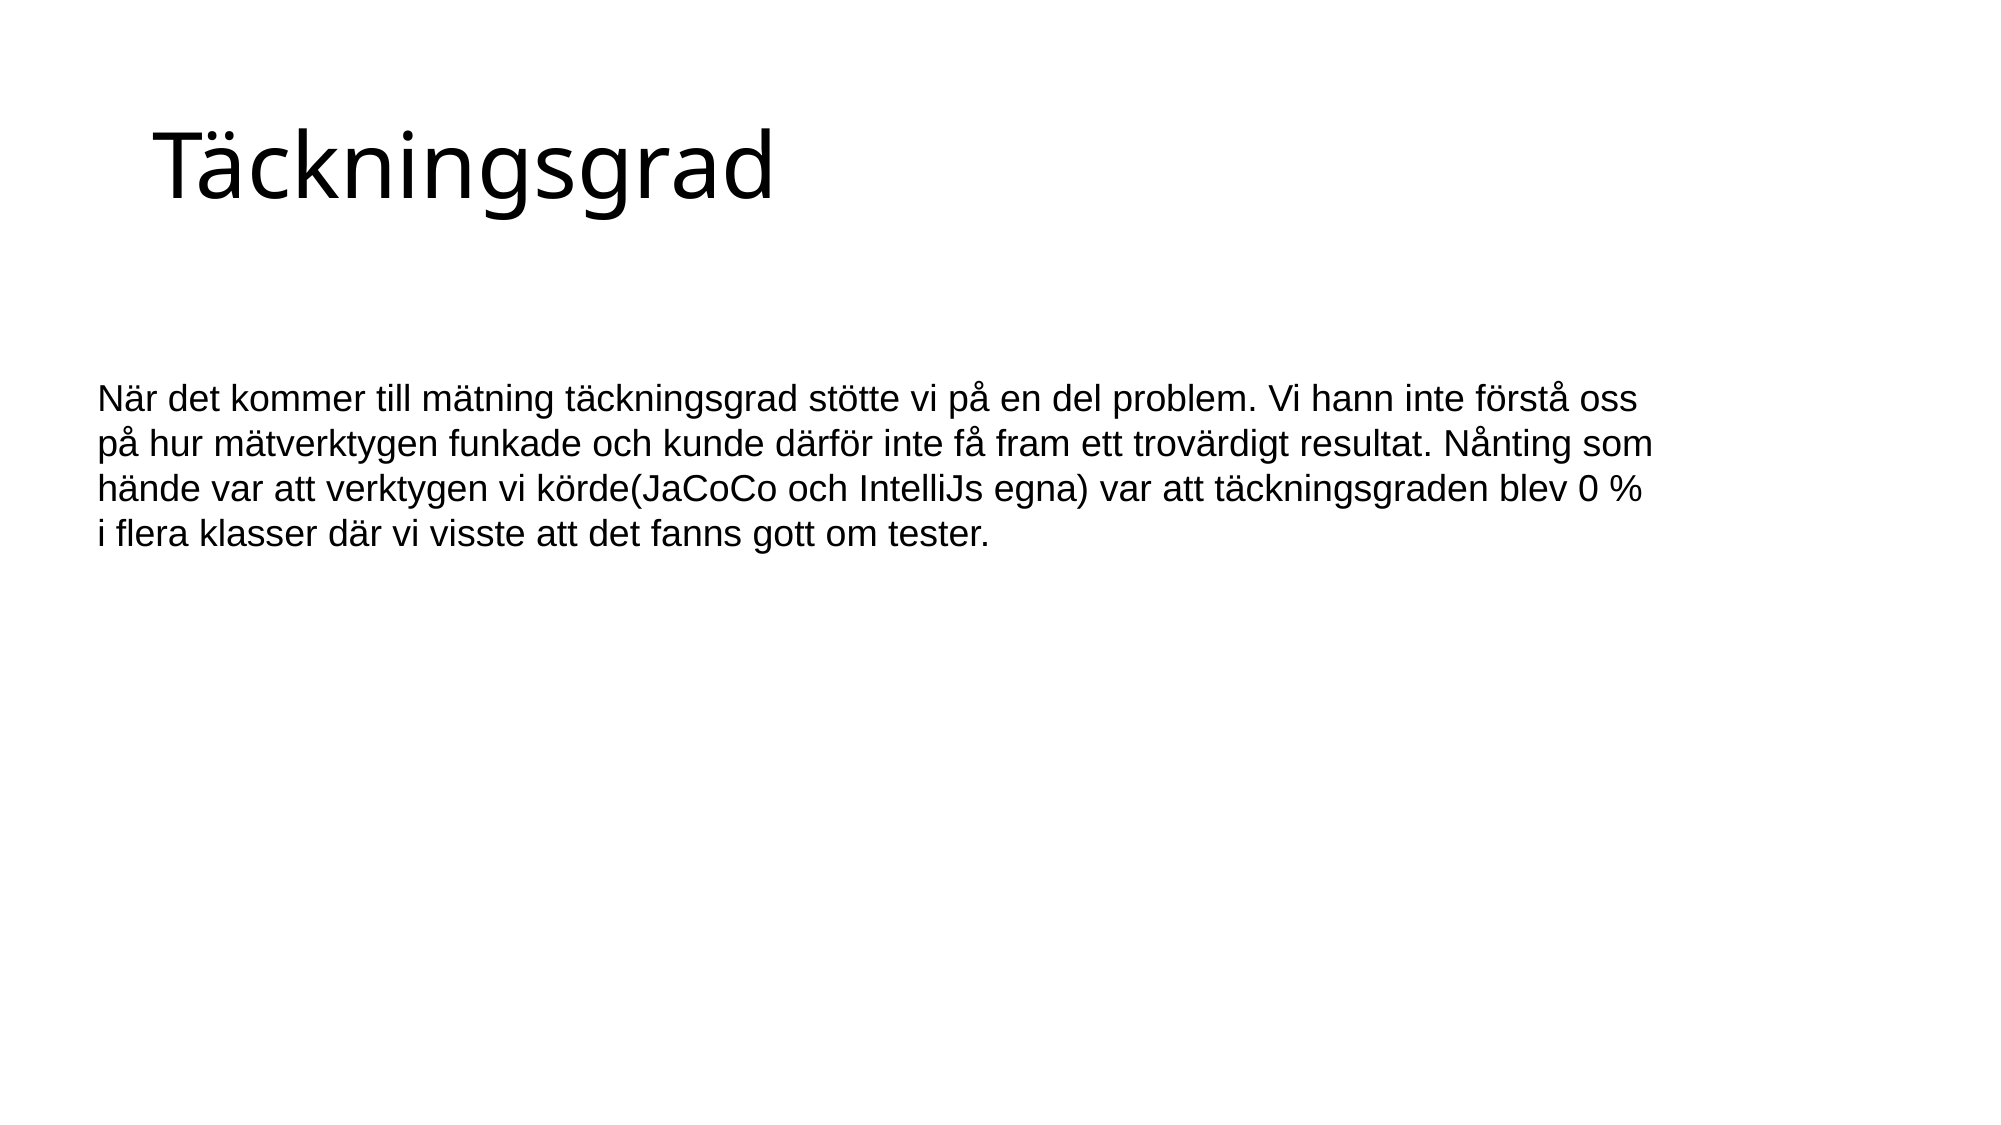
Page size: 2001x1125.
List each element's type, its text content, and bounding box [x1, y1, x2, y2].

text_box När det kommer till mätning täckningsgrad stötte vi på en del problem. Vi hann inte förstå oss på hur mätverktygen funkade och kunde därför inte få fram ett trovärdigt resultat. Nånting som hände var att verktygen vi körde(JaCoCo och IntelliJs egna) var att täckningsgraden blev 0 % i flera klasser där vi visste att det fanns gott om tester. [82, 366, 1672, 759]
text_box Täckningsgrad [137, 59, 1863, 278]
